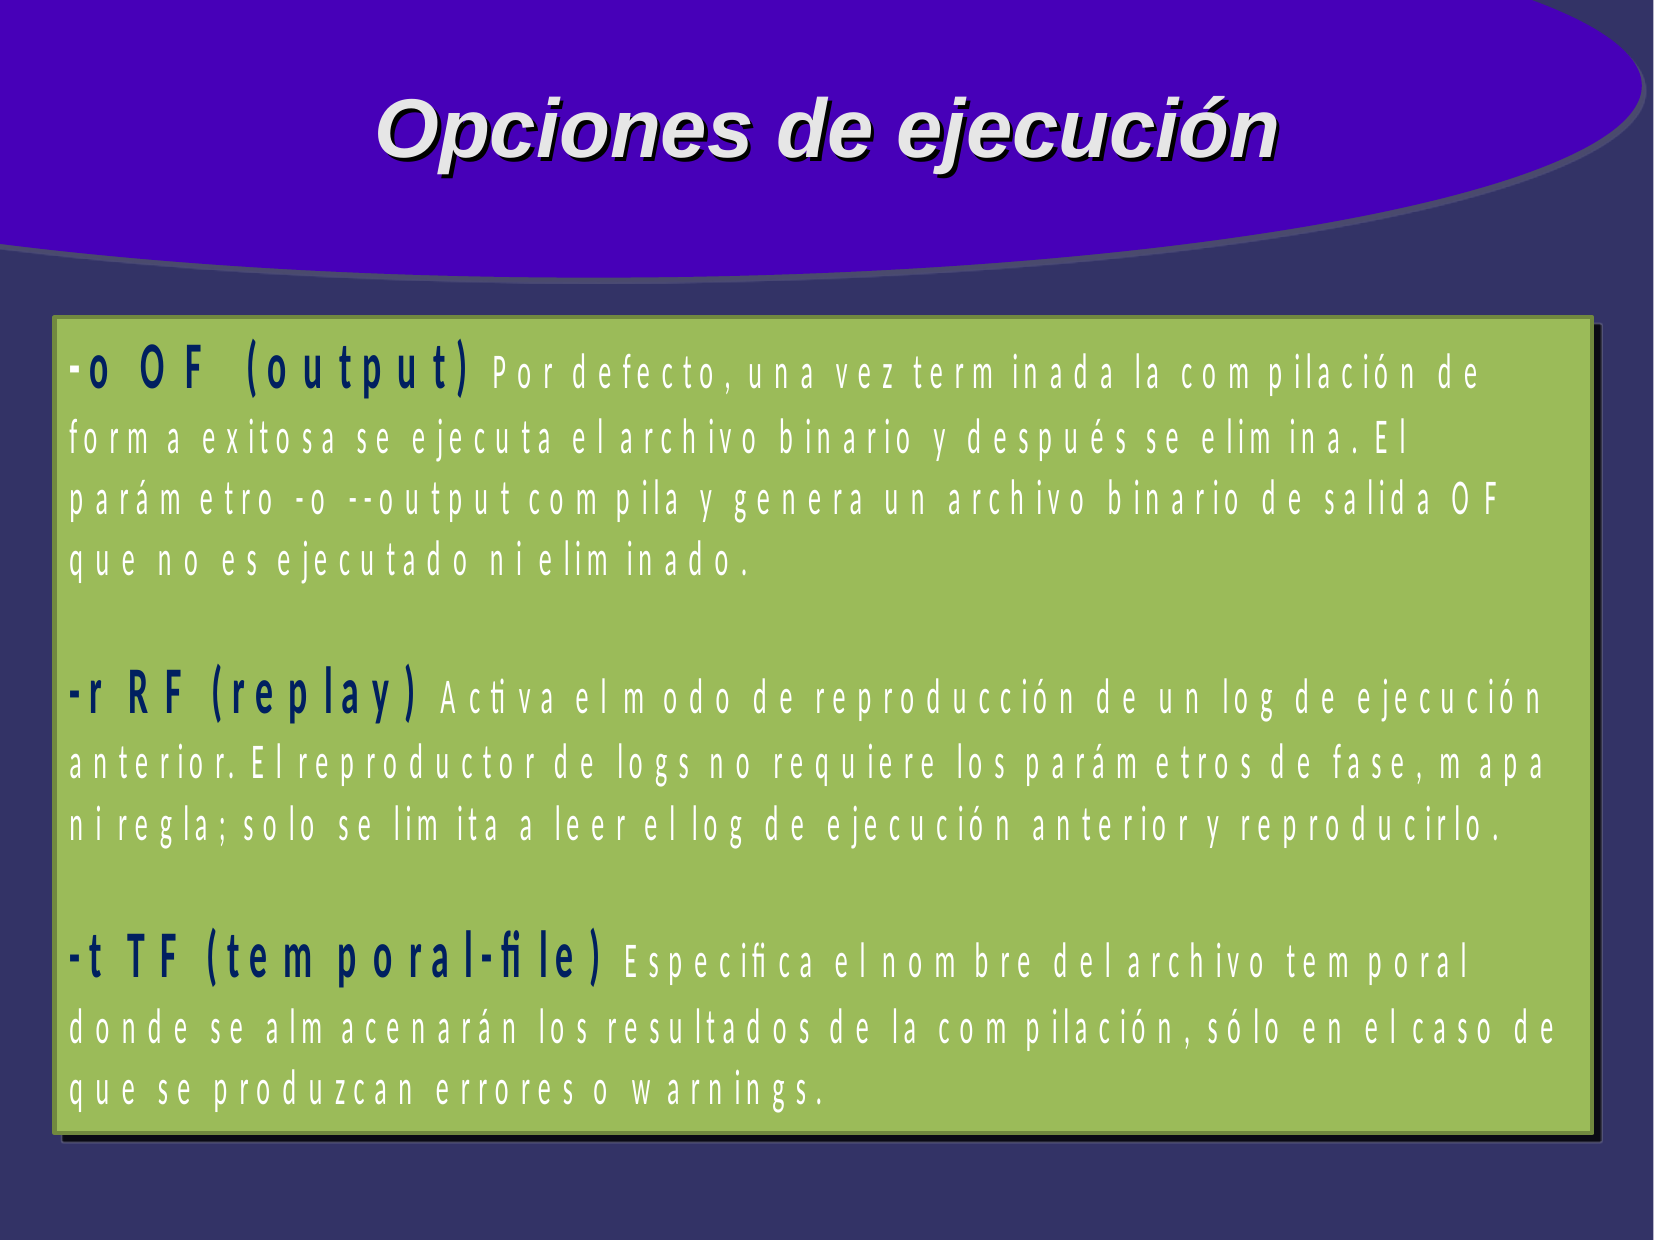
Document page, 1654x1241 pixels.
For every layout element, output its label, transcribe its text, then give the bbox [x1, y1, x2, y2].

picture [28, 304, 1610, 1149]
title Opciones de ejecución [121, 25, 1534, 233]
